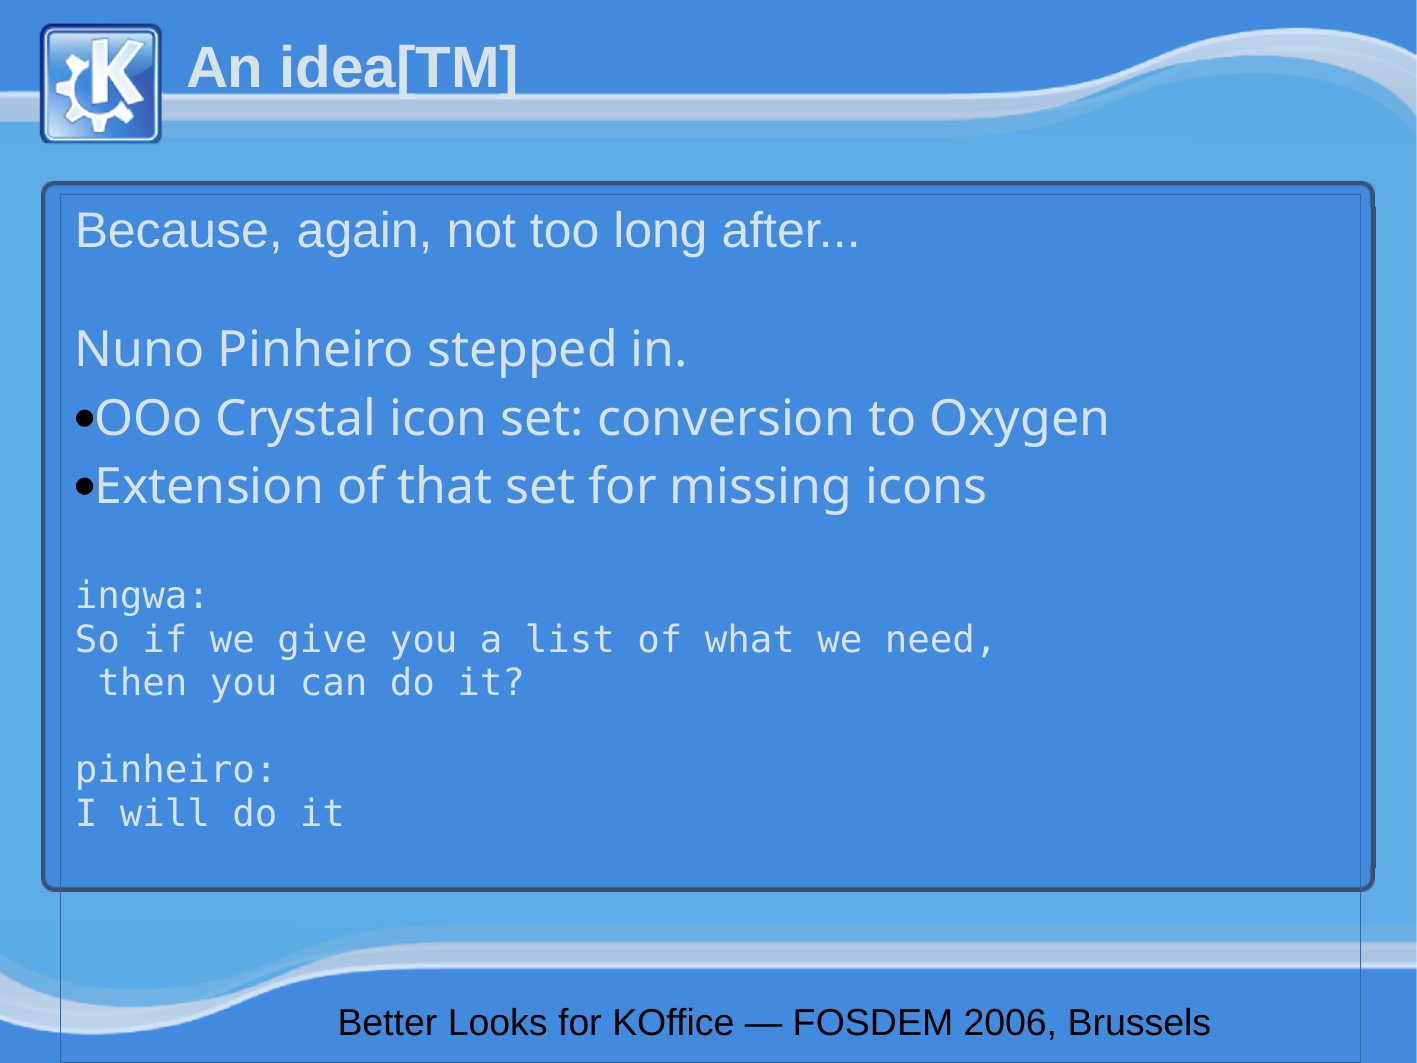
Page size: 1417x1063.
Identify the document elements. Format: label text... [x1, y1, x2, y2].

picture [0, 0, 1417, 1063]
text_box An idea[TM] [171, 27, 1048, 105]
text_box Because, again, not too long after... Nuno Pinheiro stepped in. OOo Crystal icon set: conversion to Oxygen Extension of that set for missing icons ingwa: So if we give you a list of what we need, then you can do it? pinheiro: I will do it [60, 194, 1361, 1063]
